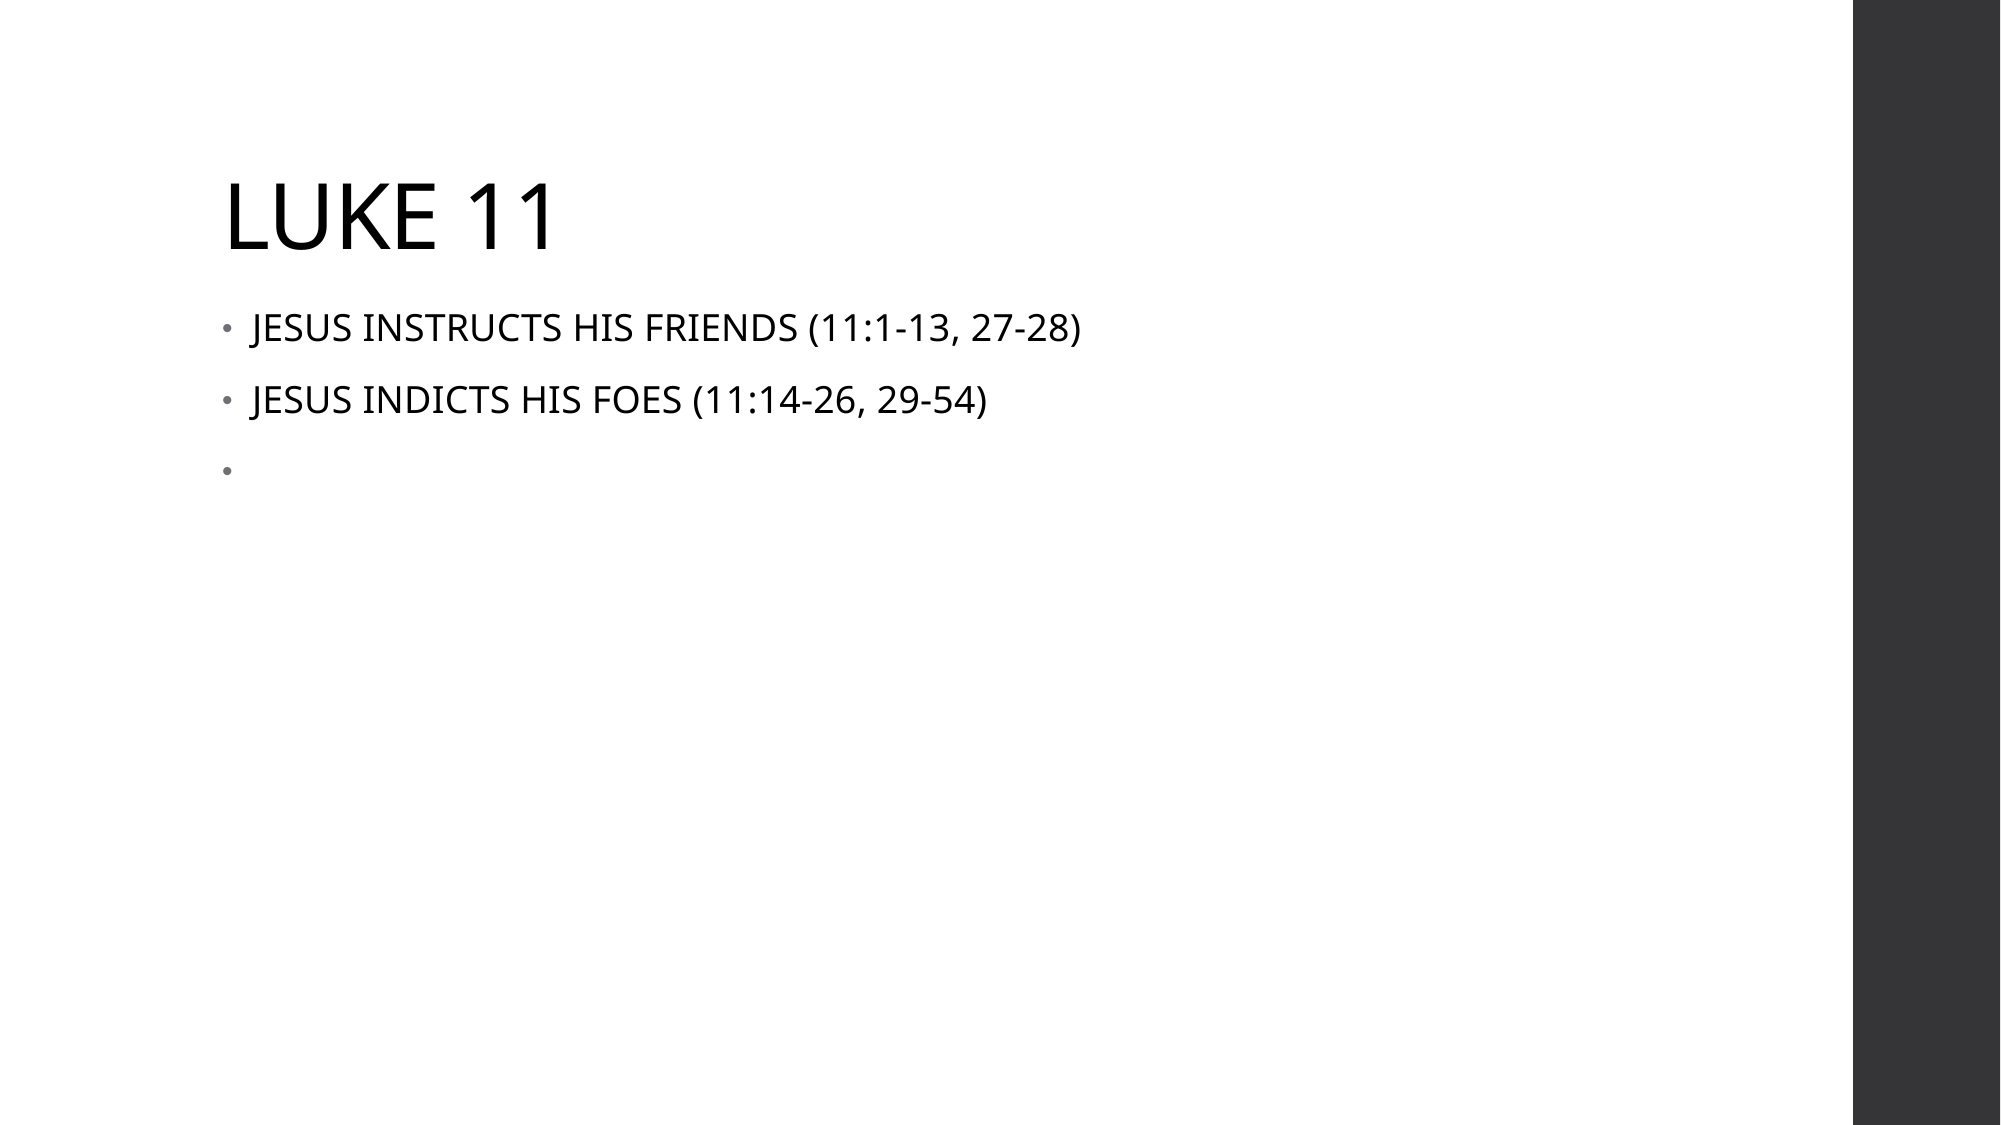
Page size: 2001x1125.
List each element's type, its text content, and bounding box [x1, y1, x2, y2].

title LUKE 11 [206, 60, 1797, 278]
list JESUS INSTRUCTS HIS FRIENDS (11:1-13, 27-28) JESUS INDICTS HIS FOES (11:14-26, 29-54) [206, 299, 1617, 1014]
